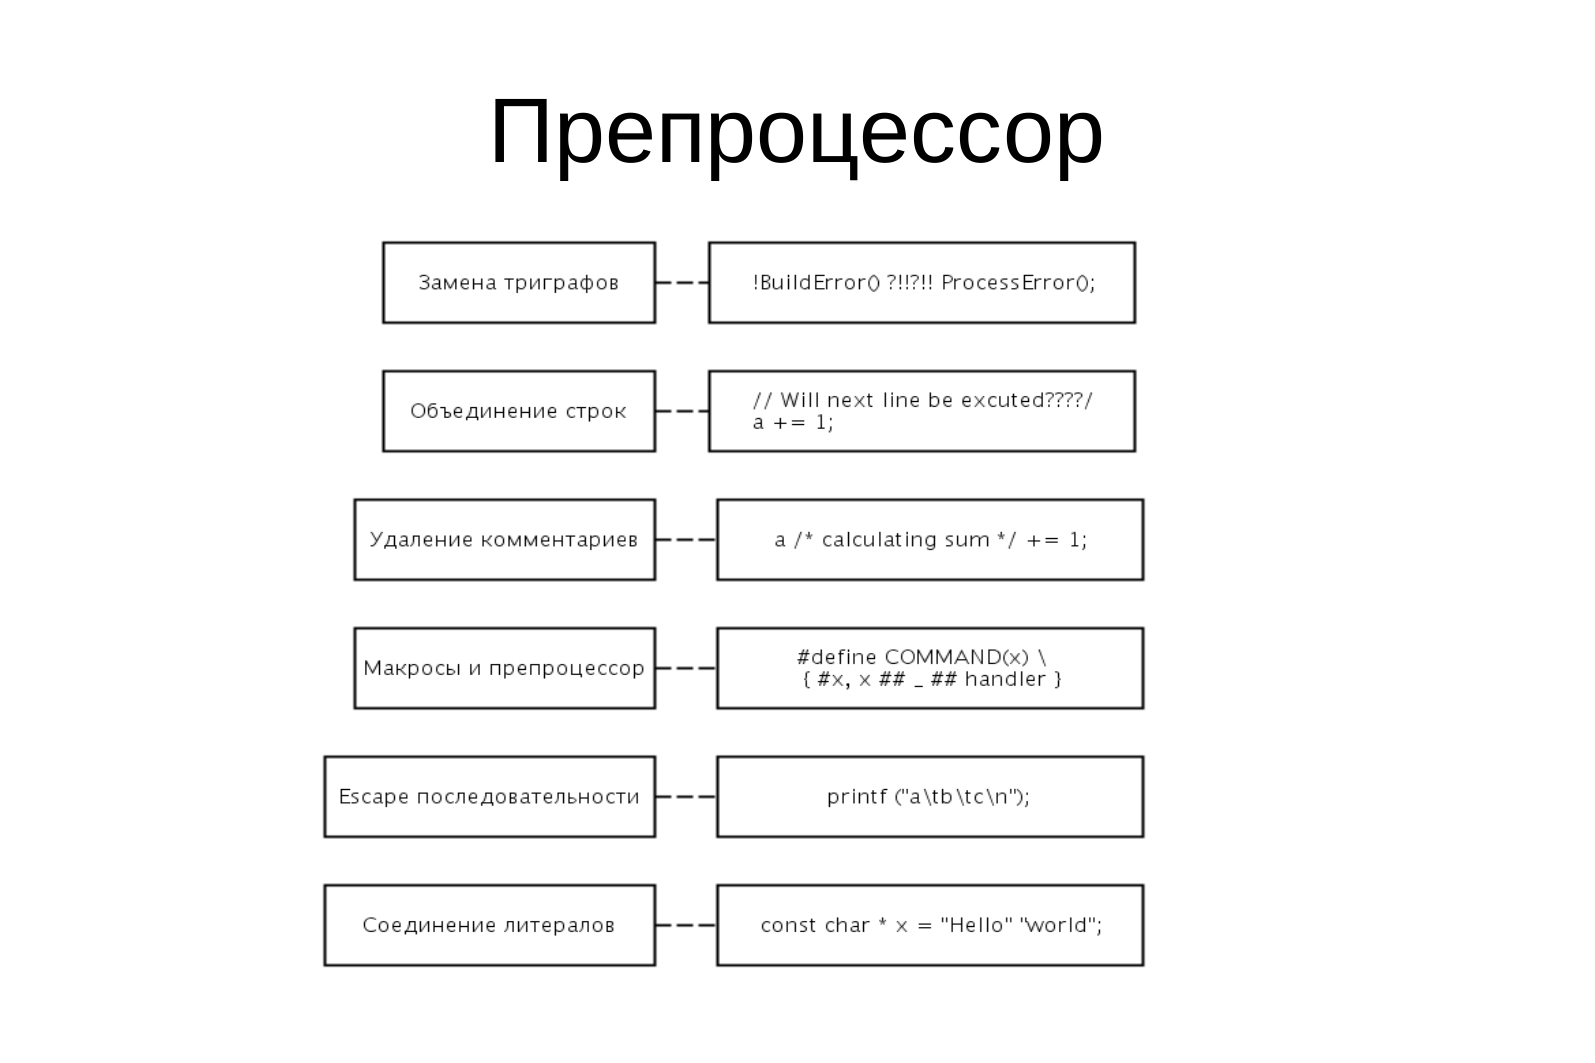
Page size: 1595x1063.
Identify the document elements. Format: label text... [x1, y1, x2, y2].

picture [304, 224, 1163, 983]
title Препроцессор [79, 49, 1515, 213]
